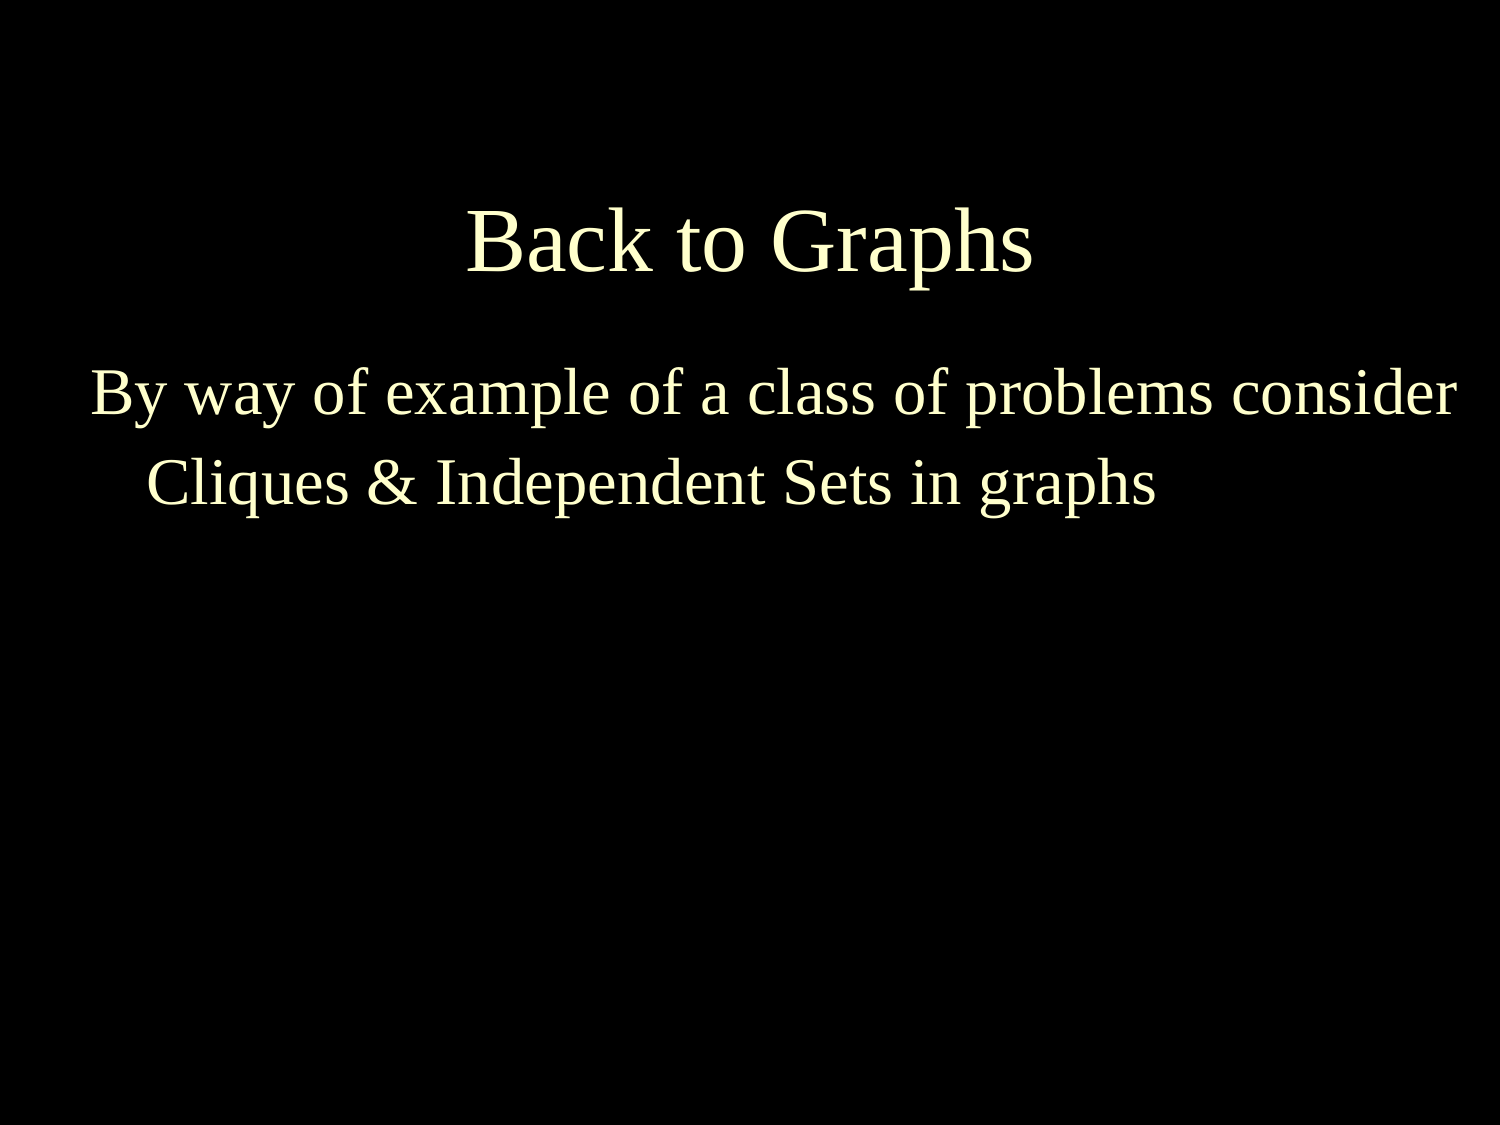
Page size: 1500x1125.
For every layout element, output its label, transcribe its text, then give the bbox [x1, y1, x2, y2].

list By way of example of a class of problems consider Cliques & Independent Sets in graphs [75, 347, 1482, 1026]
title Back to Graphs [22, 145, 1480, 336]
